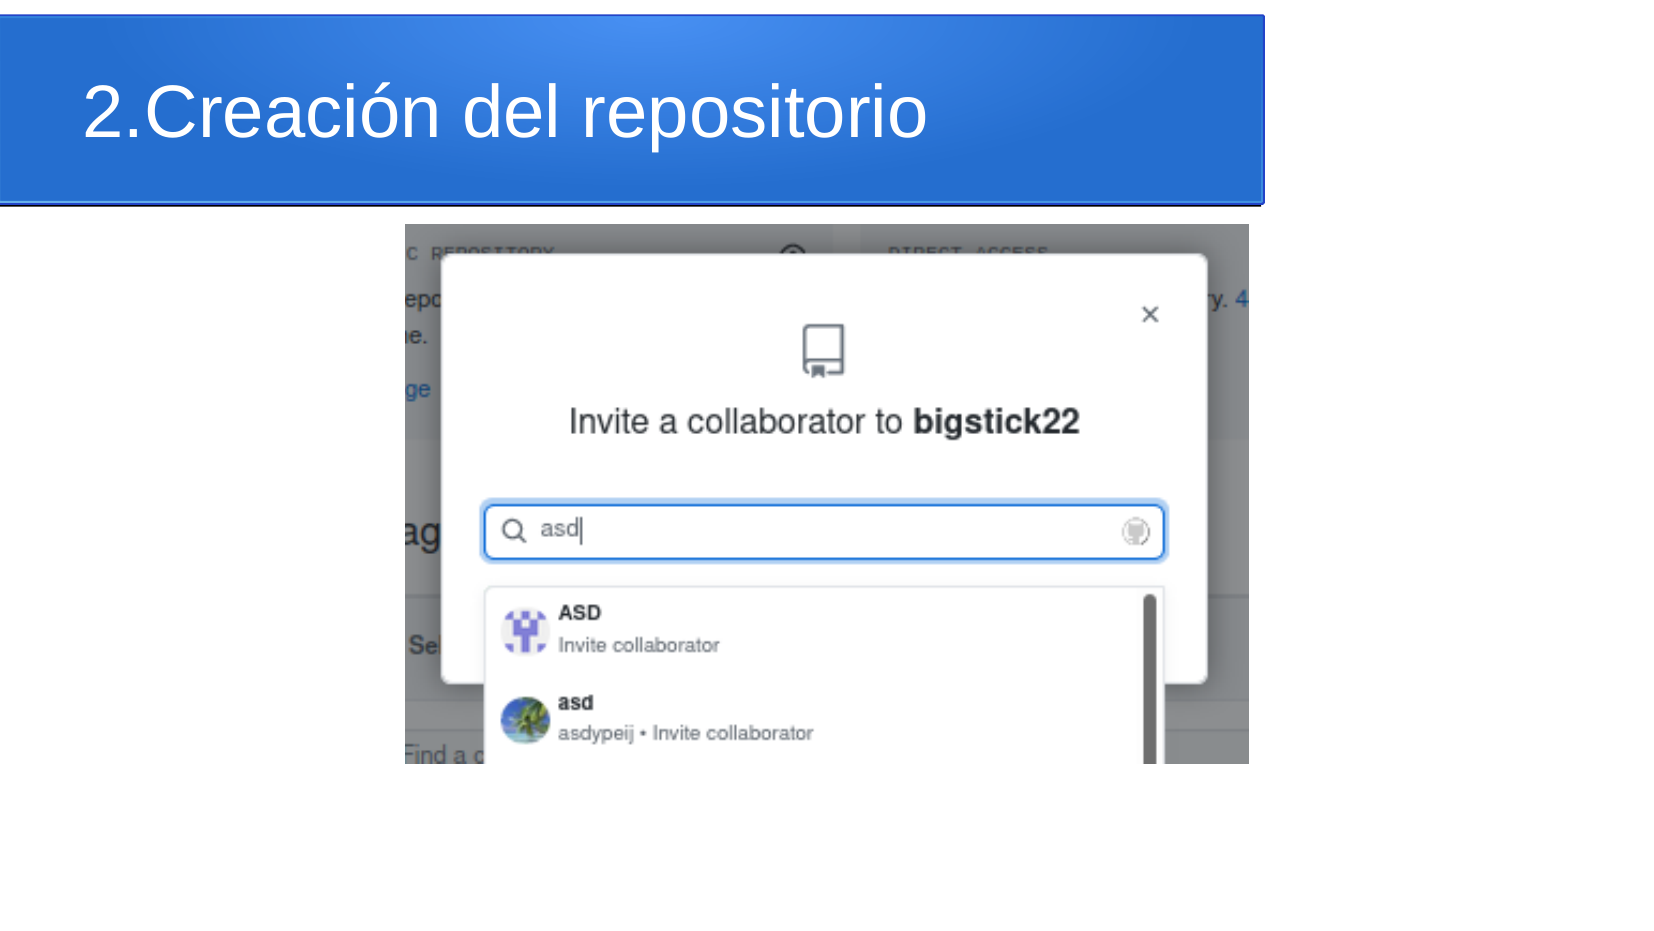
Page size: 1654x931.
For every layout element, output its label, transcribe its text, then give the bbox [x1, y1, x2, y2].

title 2.Creación del repositorio [82, 35, 1235, 189]
picture [405, 224, 1249, 764]
